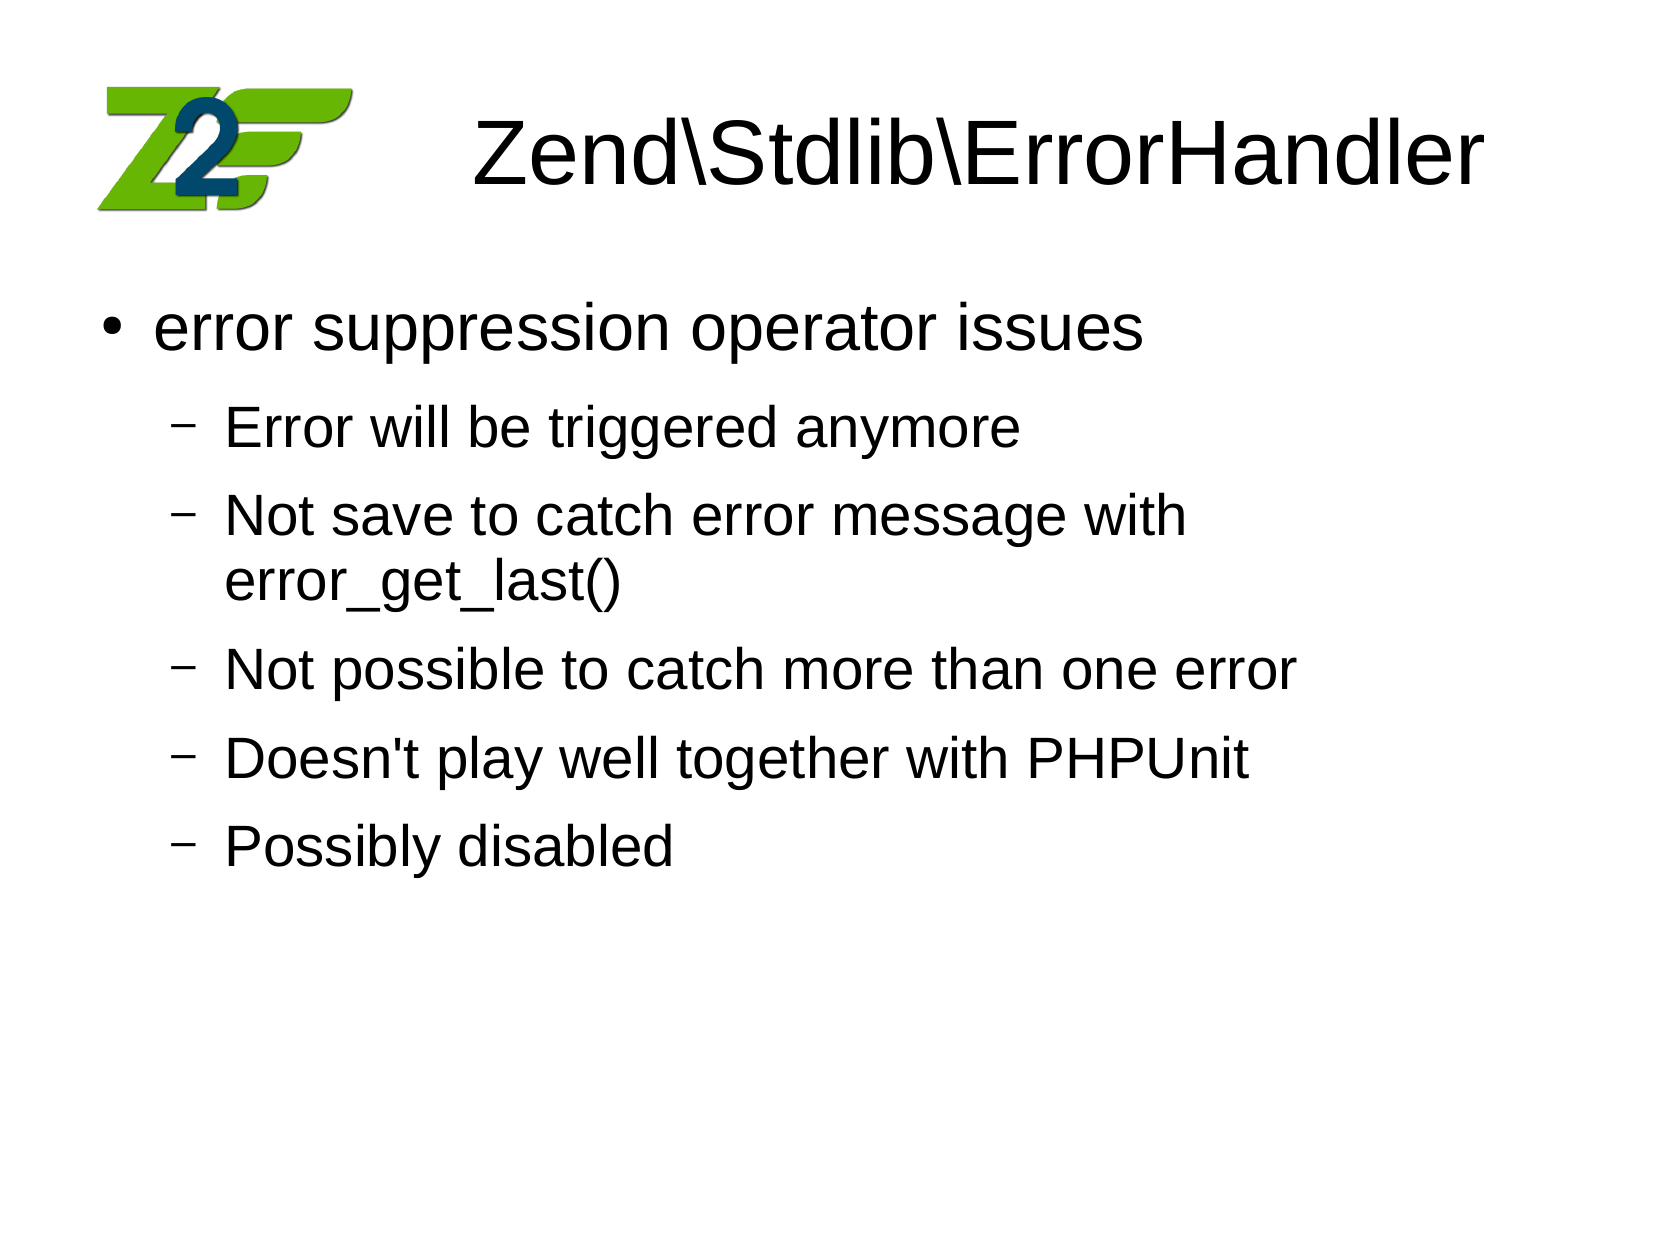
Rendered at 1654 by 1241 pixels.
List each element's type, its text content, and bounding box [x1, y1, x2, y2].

picture [94, 82, 355, 213]
list error suppression operator issues Error will be triggered anymore Not save to catch error message with error_get_last() Not possible to catch more than one error Doesn't play well together with PHPUnit Possibly disabled [82, 290, 1538, 1087]
title Zend\Stdlib\ErrorHandler [389, 49, 1571, 257]
